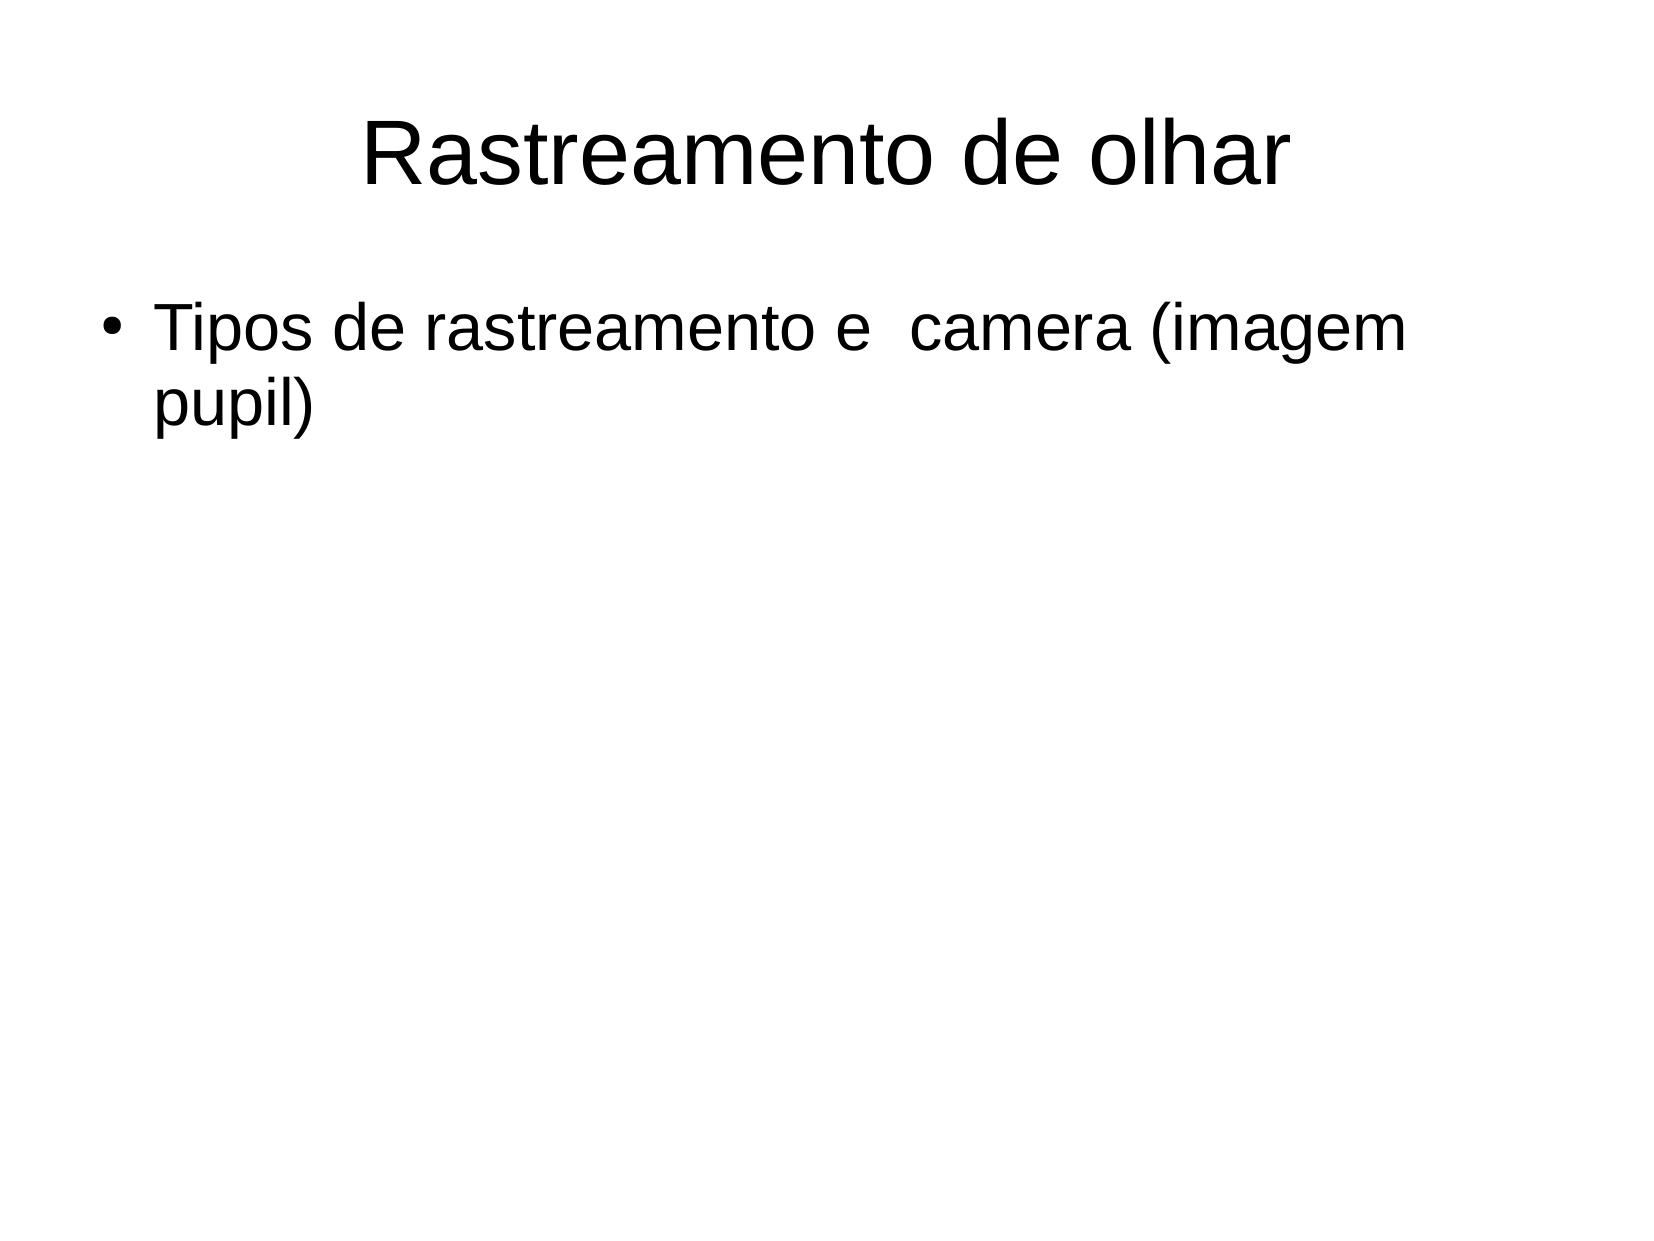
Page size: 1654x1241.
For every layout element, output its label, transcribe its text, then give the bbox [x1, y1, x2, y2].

title Rastreamento de olhar [82, 49, 1571, 257]
list Tipos de rastreamento e camera (imagem pupil) [82, 290, 1571, 1109]
